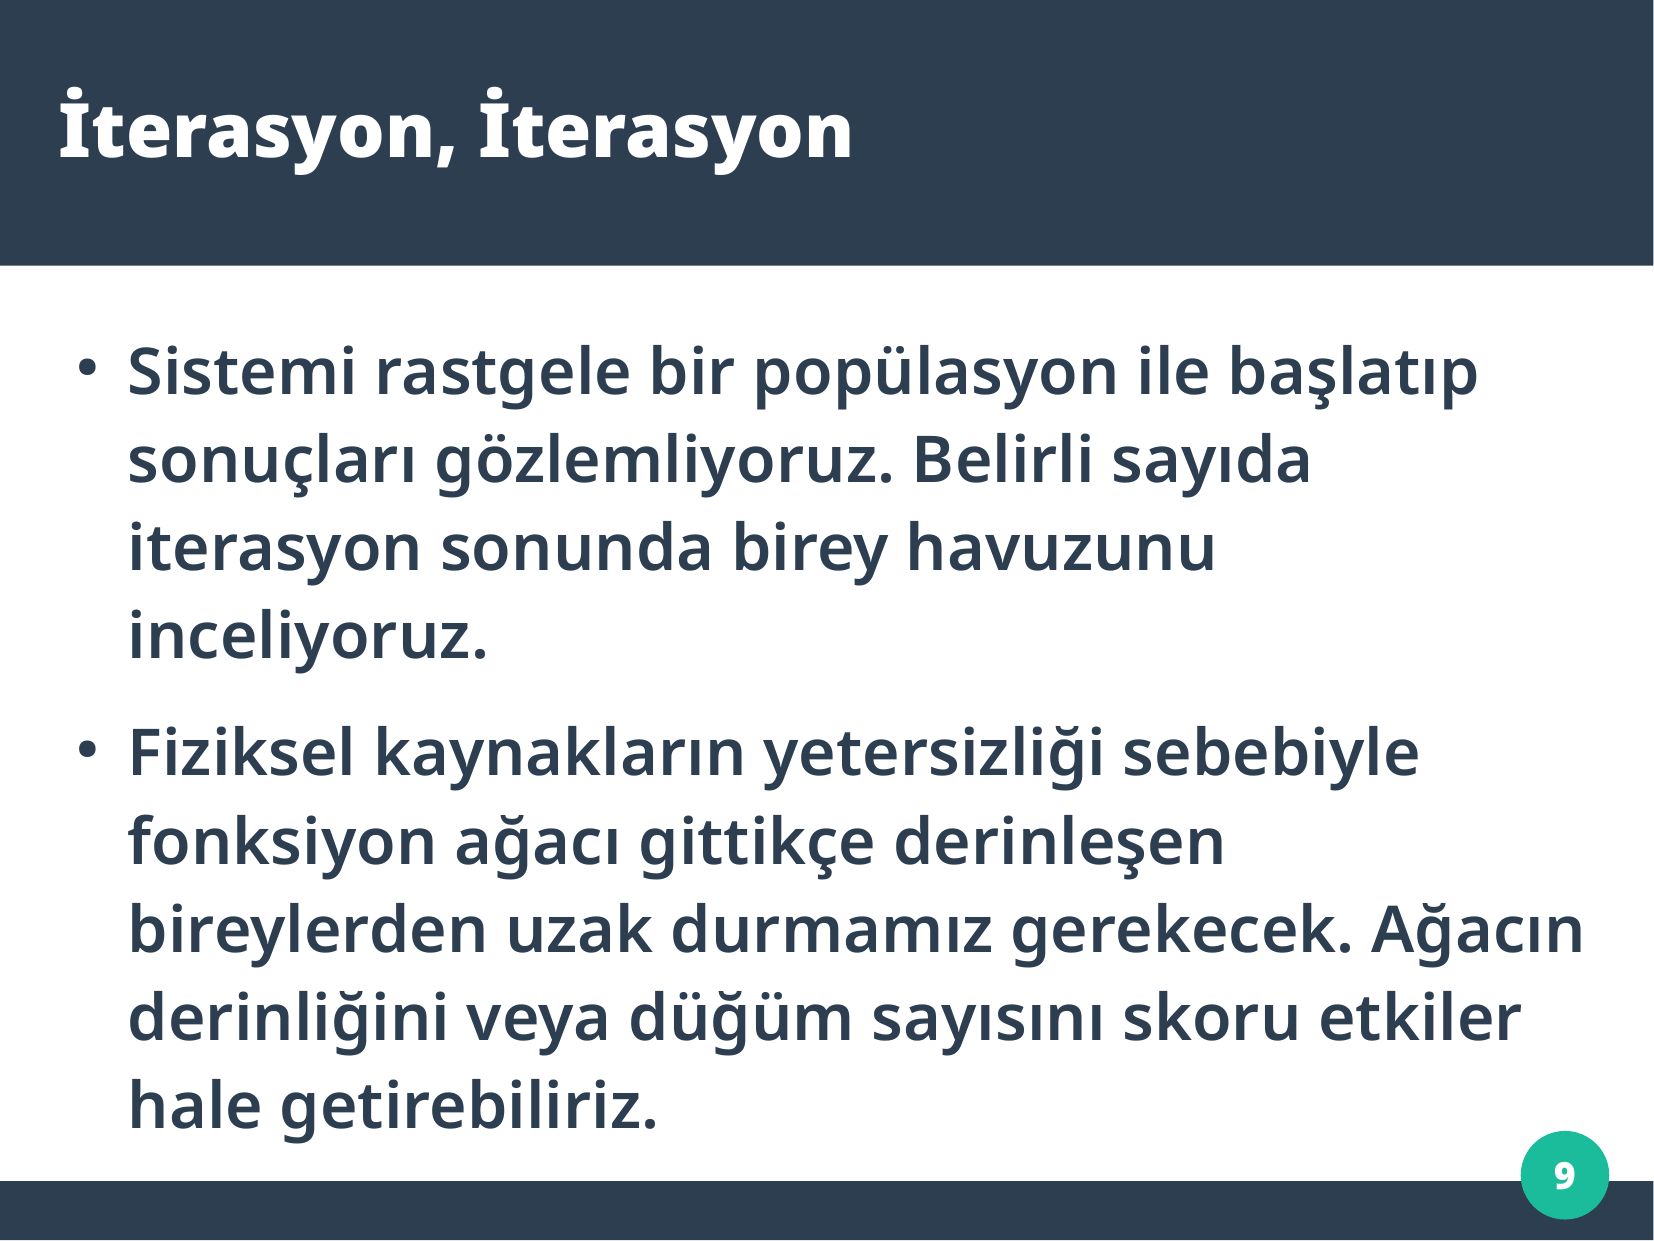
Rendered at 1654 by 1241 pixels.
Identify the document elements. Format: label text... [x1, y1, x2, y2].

title İterasyon, İterasyon [59, 49, 1595, 207]
list Sistemi rastgele bir popülasyon ile başlatıp sonuçları gözlemliyoruz. Belirli sayıda iterasyon sonunda birey havuzunu inceliyoruz. Fiziksel kaynakların yetersizliği sebebiyle fonksiyon ağacı gittikçe derinleşen bireylerden uzak durmamız gerekecek. Ağacın derinliğini veya düğüm sayısını skoru etkiler hale getirebiliriz. [59, 324, 1595, 1152]
